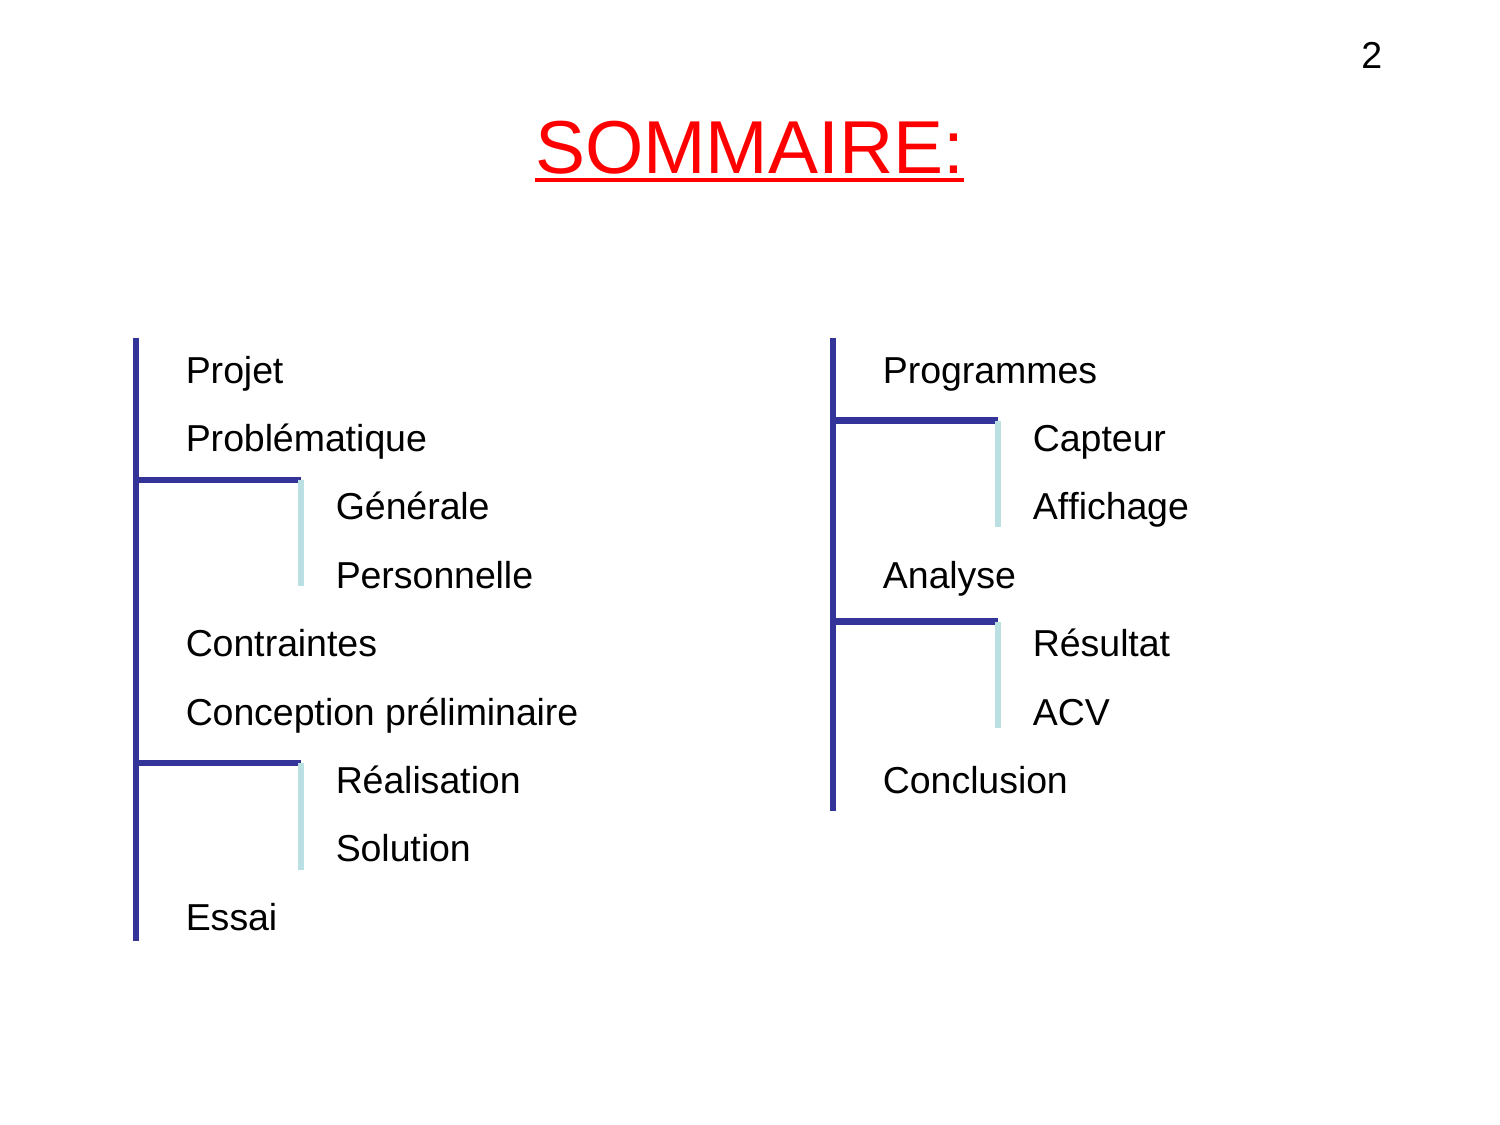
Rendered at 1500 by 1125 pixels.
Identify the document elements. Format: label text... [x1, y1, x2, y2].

text_box SOMMAIRE: [0, 91, 1500, 197]
text_box 2 [1346, 23, 1453, 84]
text_box Programmes Capteur Affichage Analyse Résultat ACV Conclusion [868, 337, 1412, 809]
text_box Projet Problématique Générale Personnelle Contraintes Conception préliminaire Réalisation Solution Essai [171, 337, 668, 1014]
